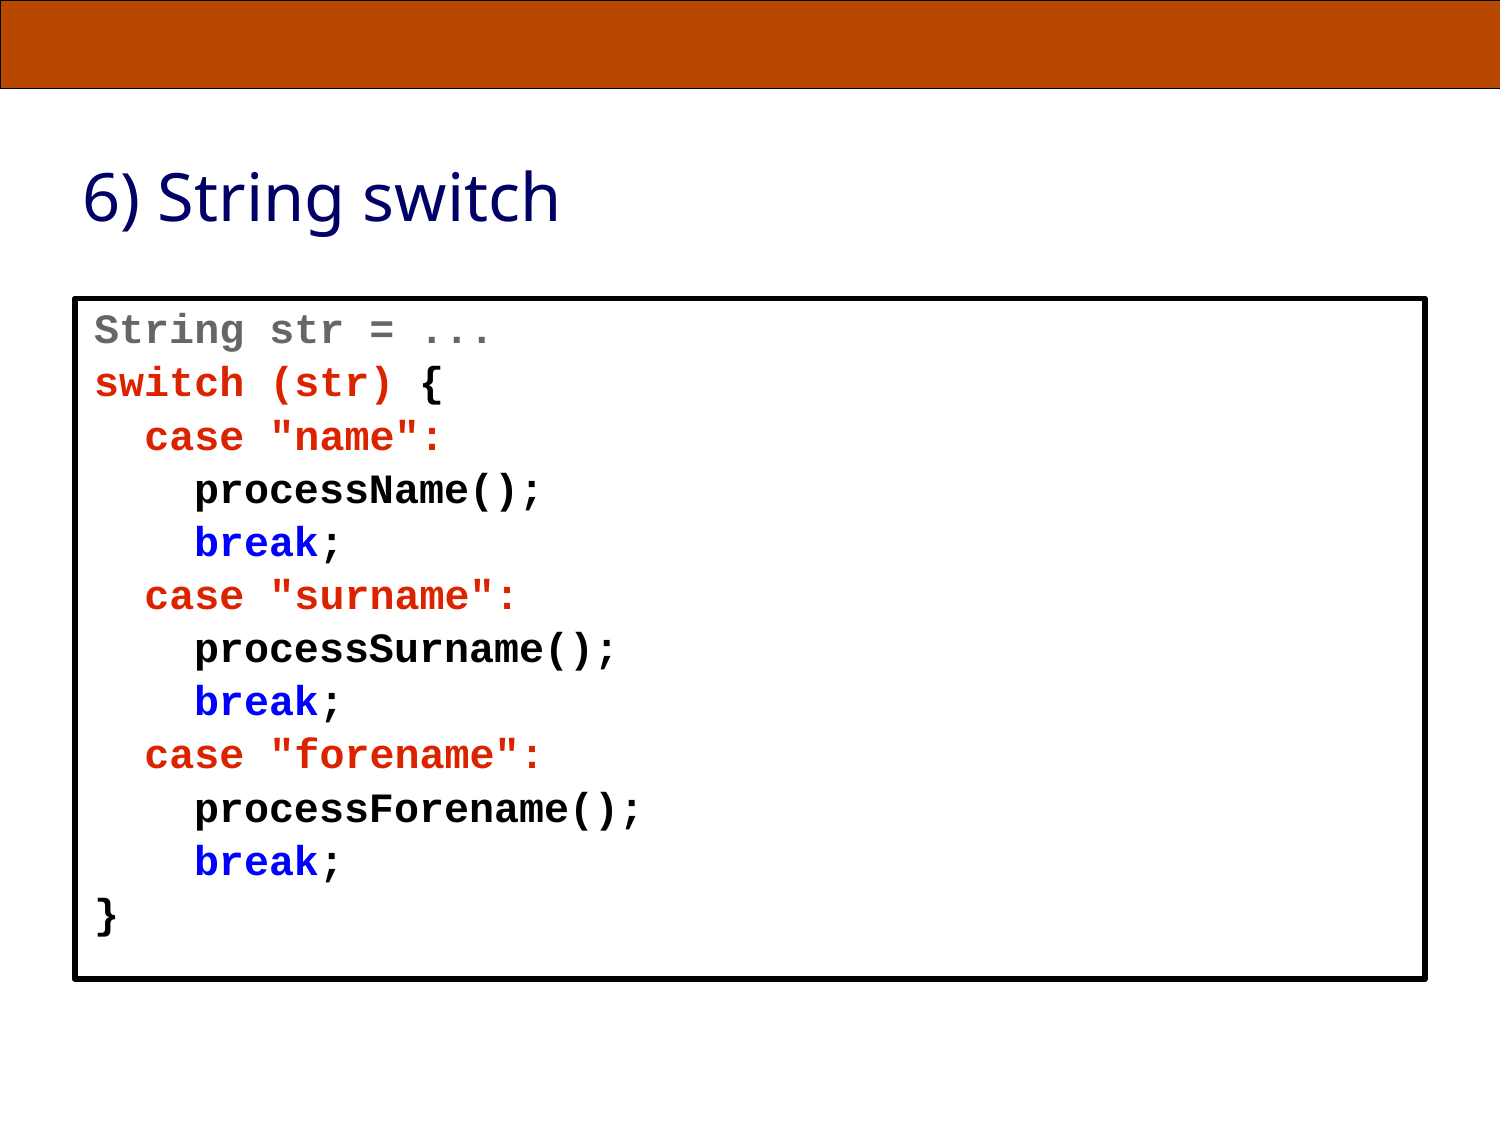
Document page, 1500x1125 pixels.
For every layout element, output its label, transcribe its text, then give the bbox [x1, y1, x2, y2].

list String str = ... switch (str) { case "name": processName(); break; case "surname": processSurname(); break; case "forename": processForename(); break; } [75, 298, 1425, 980]
title 6) String switch [74, 105, 1423, 249]
